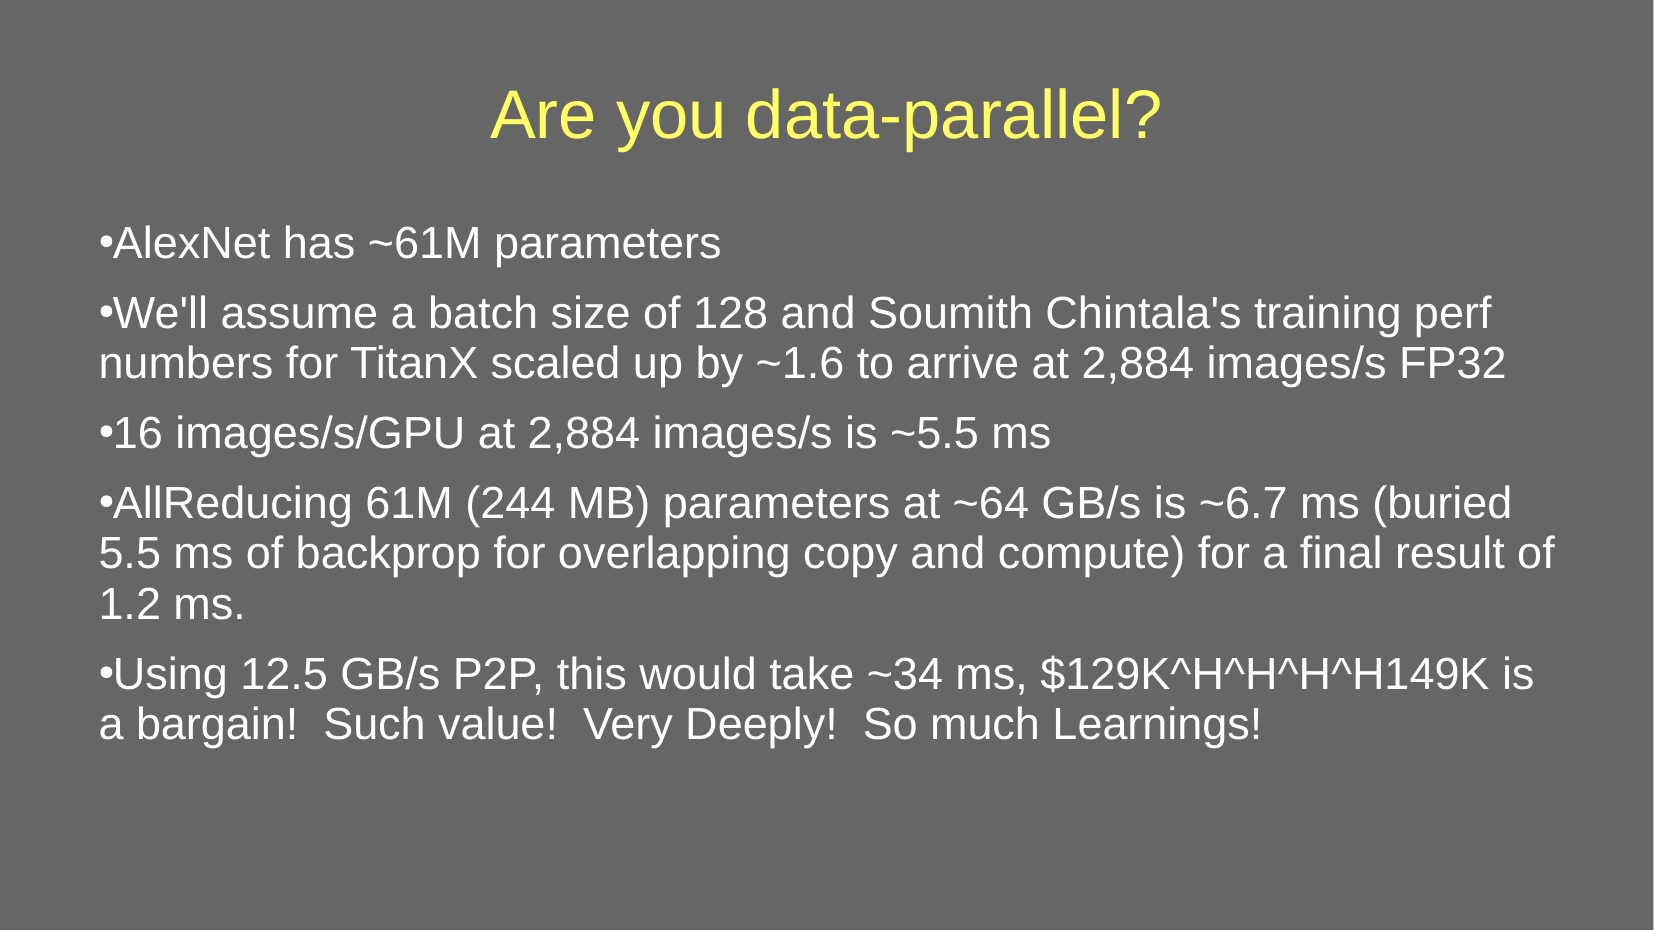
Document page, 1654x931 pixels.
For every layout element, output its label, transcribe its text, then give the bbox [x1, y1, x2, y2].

list AlexNet has ~61M parameters We'll assume a batch size of 128 and Soumith Chintala's training perf numbers for TitanX scaled up by ~1.6 to arrive at 2,884 images/s FP32 16 images/s/GPU at 2,884 images/s is ~5.5 ms AllReducing 61M (244 MB) parameters at ~64 GB/s is ~6.7 ms (buried 5.5 ms of backprop for overlapping copy and compute) for a final result of 1.2 ms. Using 12.5 GB/s P2P, this would take ~34 ms, $129K^H^H^H^H149K is a bargain! Such value! Very Deeply! So much Learnings! [82, 217, 1571, 757]
title Are you data-parallel? [82, 36, 1571, 193]
